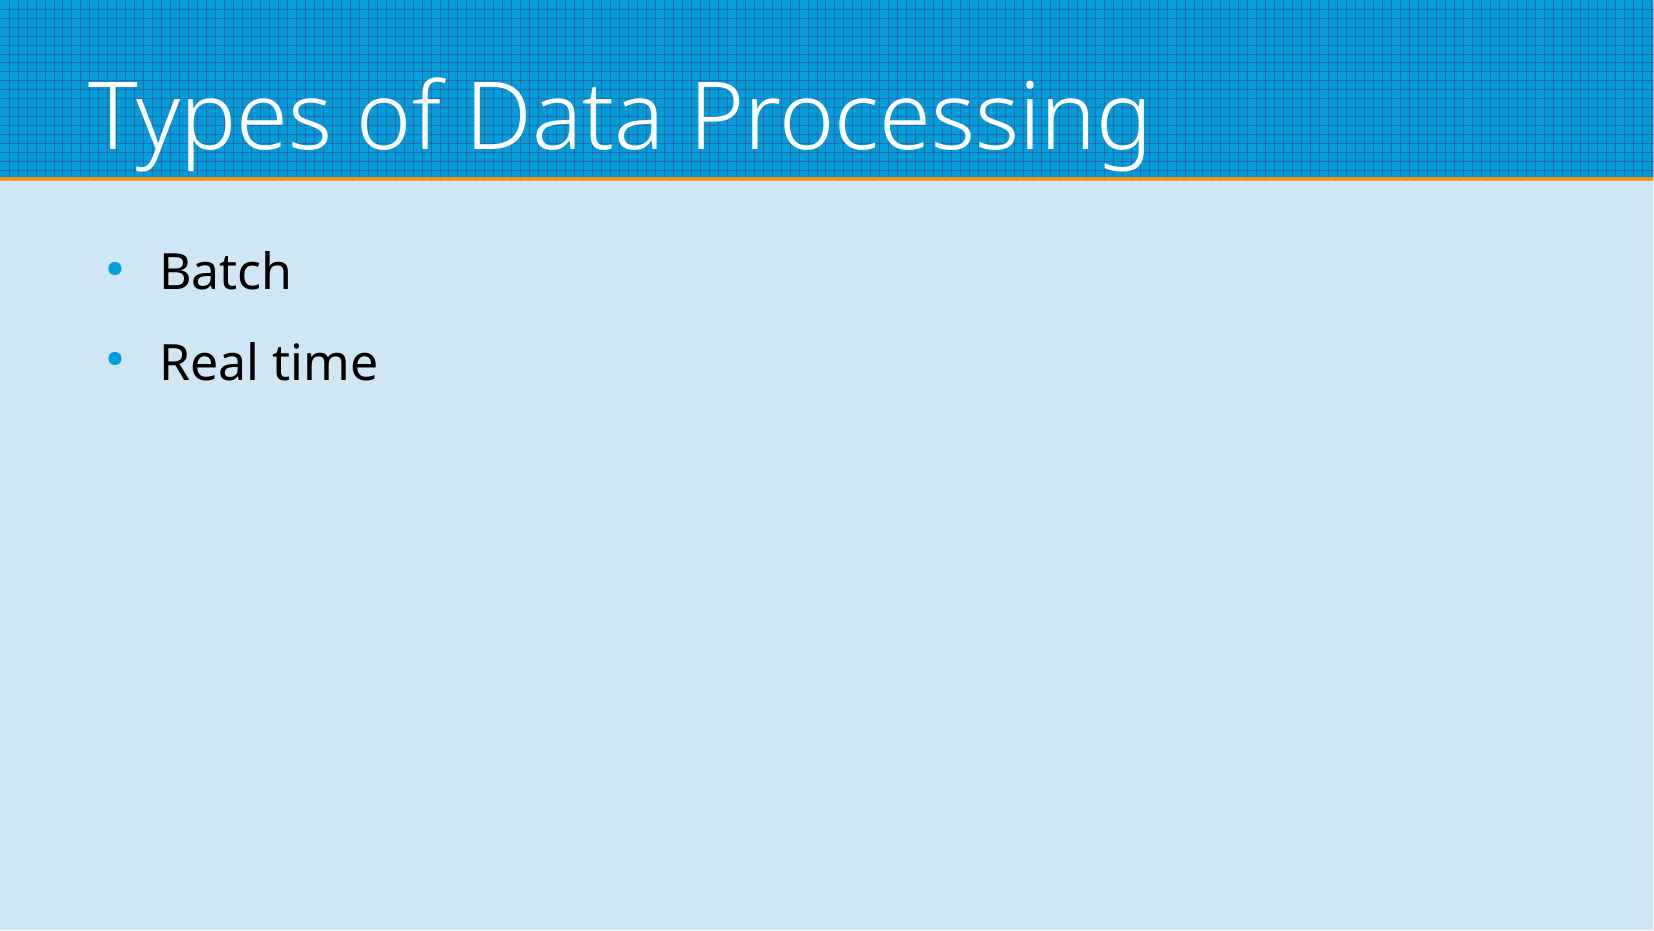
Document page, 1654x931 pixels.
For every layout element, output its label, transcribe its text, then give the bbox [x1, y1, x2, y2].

list Batch Real time [88, 236, 1565, 813]
title Types of Data Processing [88, 14, 1565, 178]
